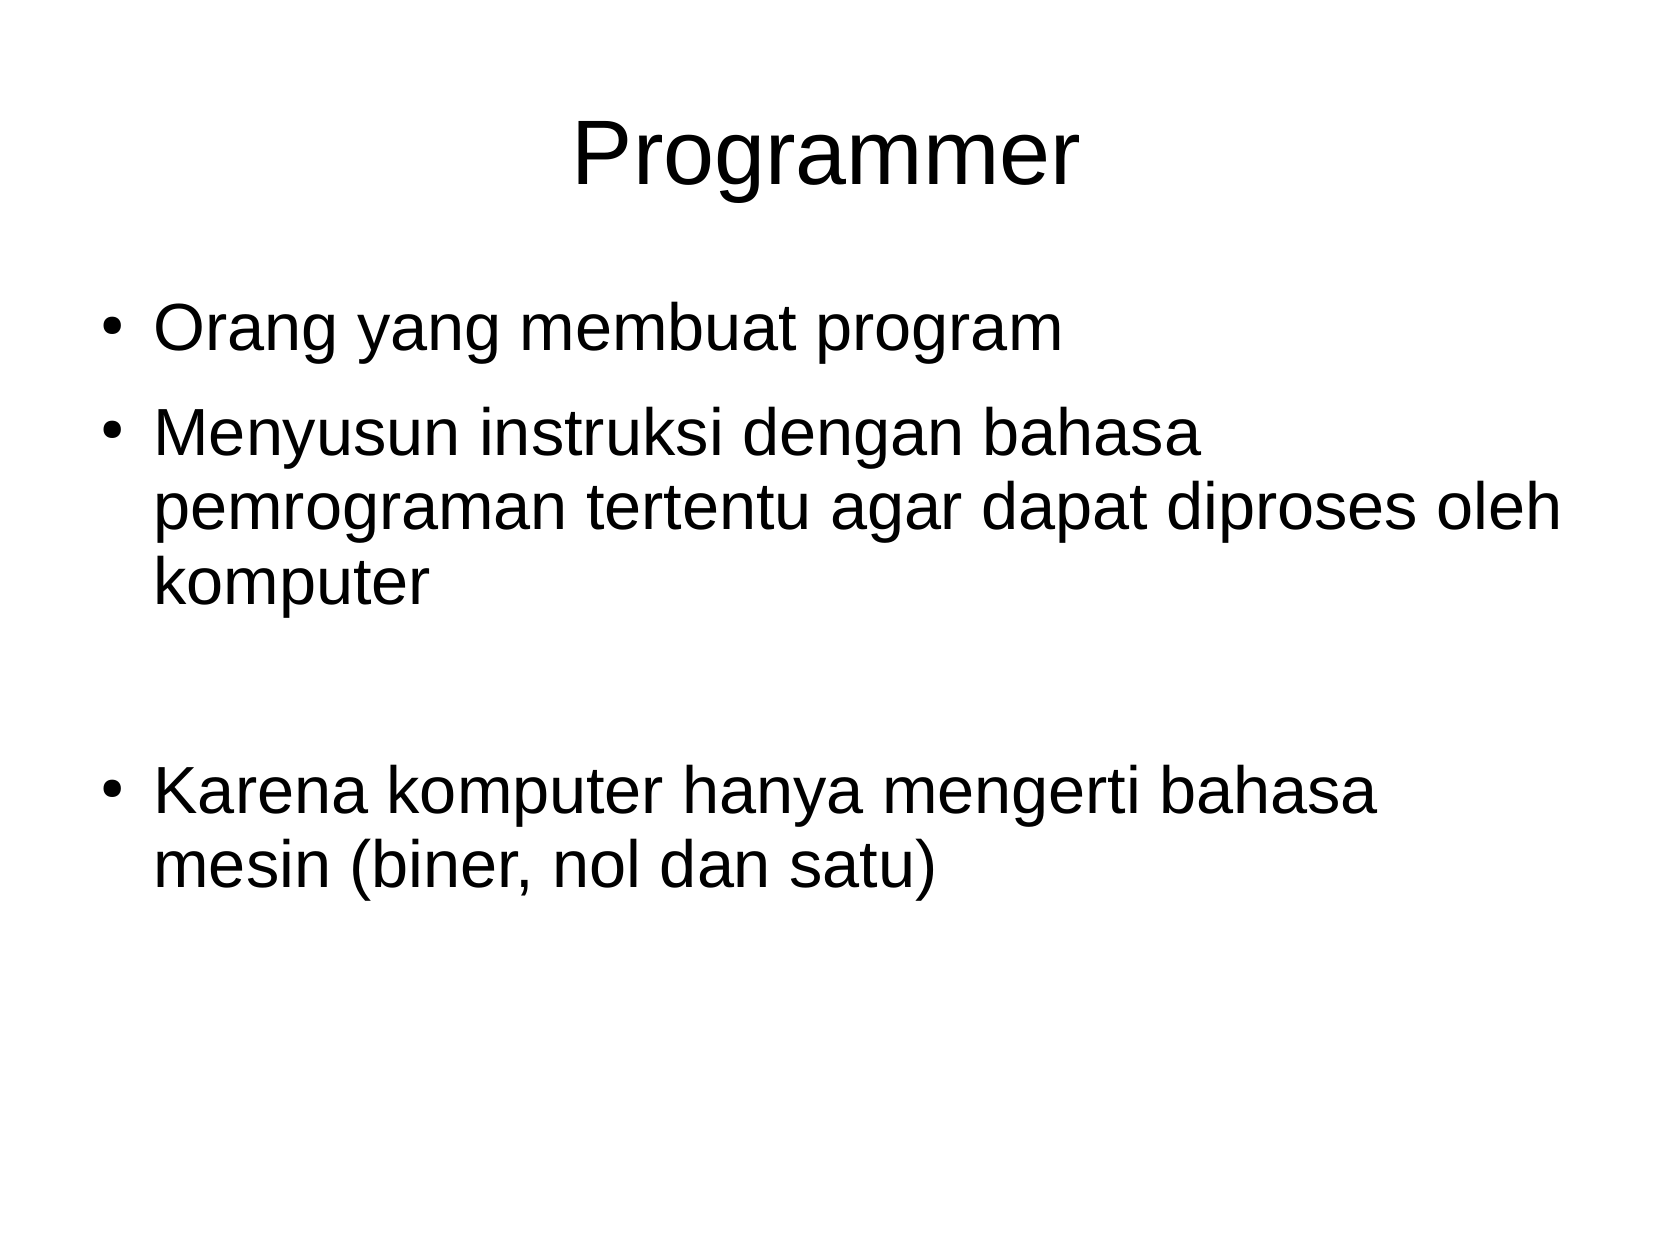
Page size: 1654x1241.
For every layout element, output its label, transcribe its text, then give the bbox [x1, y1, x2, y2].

title Programmer [82, 49, 1571, 257]
list Orang yang membuat program Menyusun instruksi dengan bahasa pemrograman tertentu agar dapat diproses oleh komputer Karena komputer hanya mengerti bahasa mesin (biner, nol dan satu) [82, 290, 1571, 1010]
